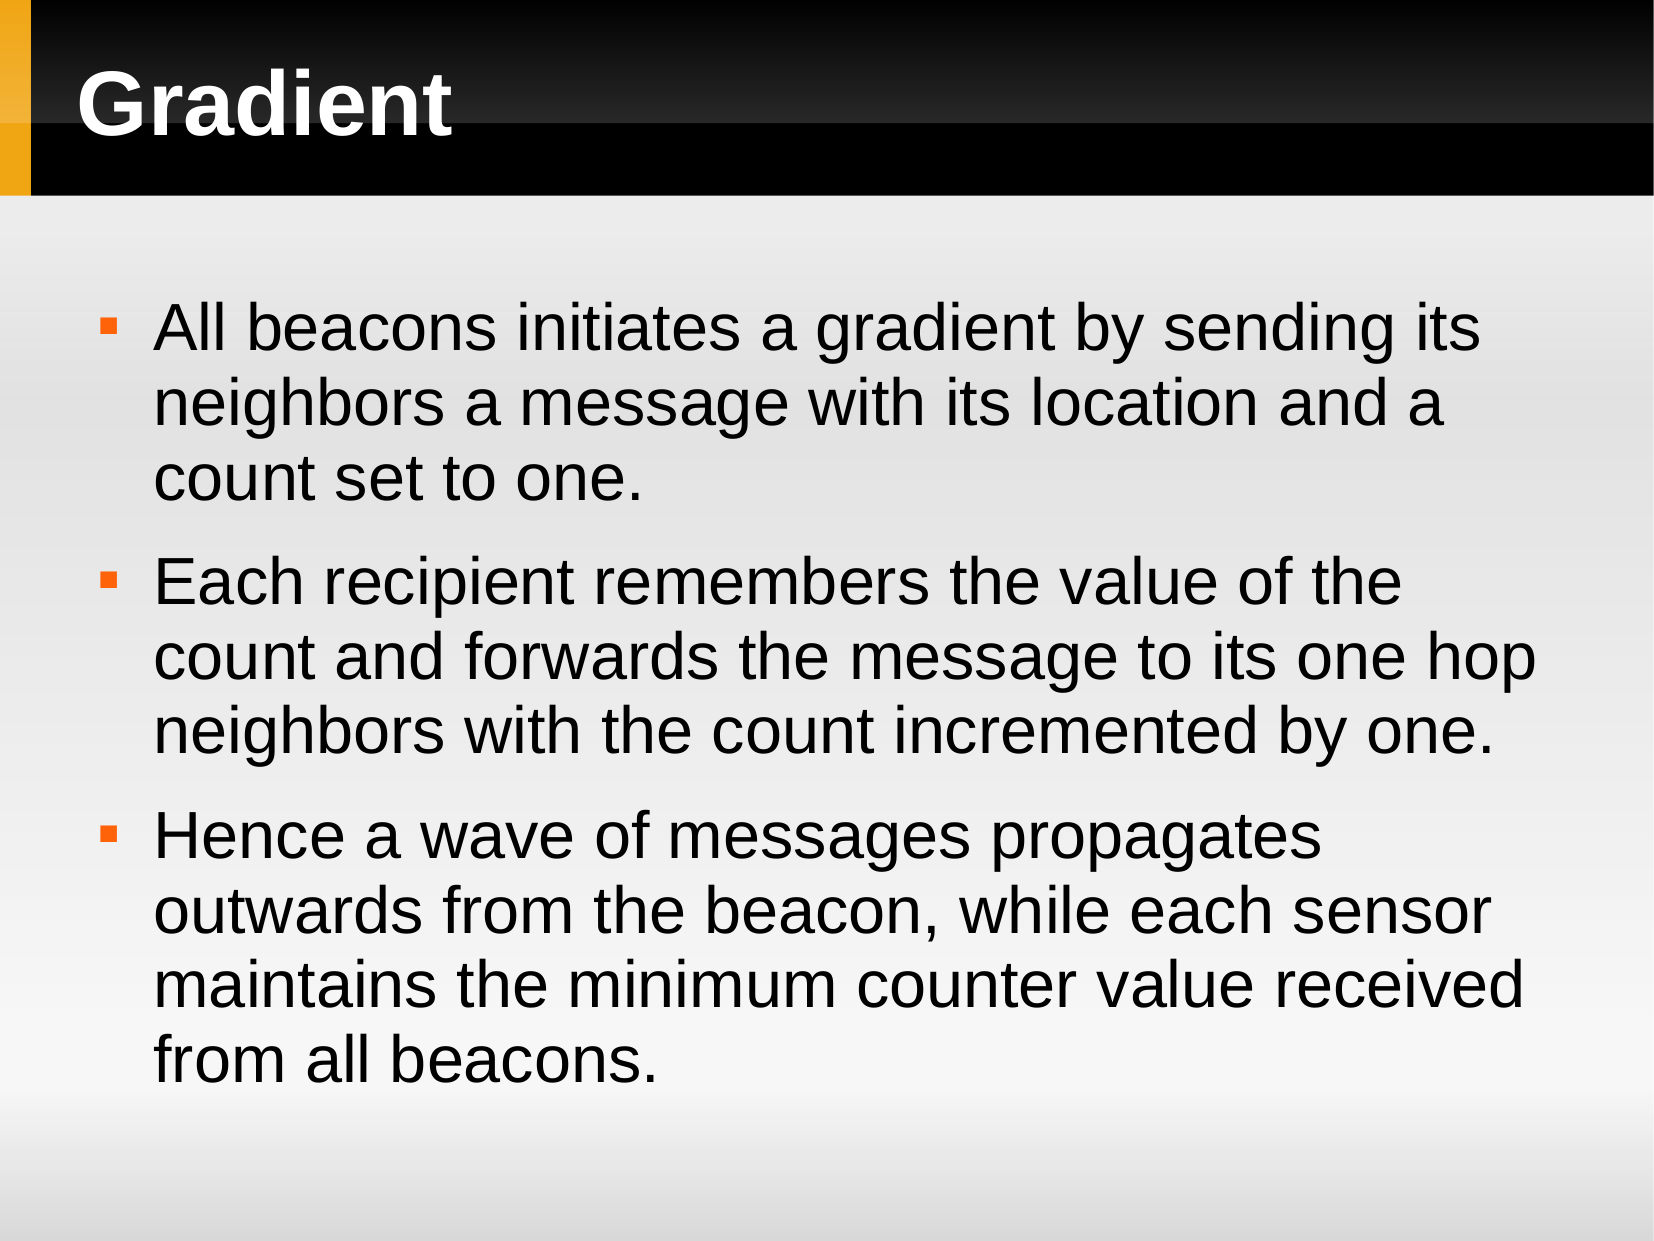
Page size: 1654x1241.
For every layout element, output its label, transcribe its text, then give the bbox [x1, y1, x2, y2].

picture [0, 0, 1654, 1241]
title Gradient [76, 7, 1565, 200]
list All beacons initiates a gradient by sending its neighbors a message with its location and a count set to one. Each recipient remembers the value of the count and forwards the message to its one hop neighbors with the count incremented by one. Hence a wave of messages propagates outwards from the beacon, while each sensor maintains the minimum counter value received from all beacons. [82, 290, 1571, 1097]
